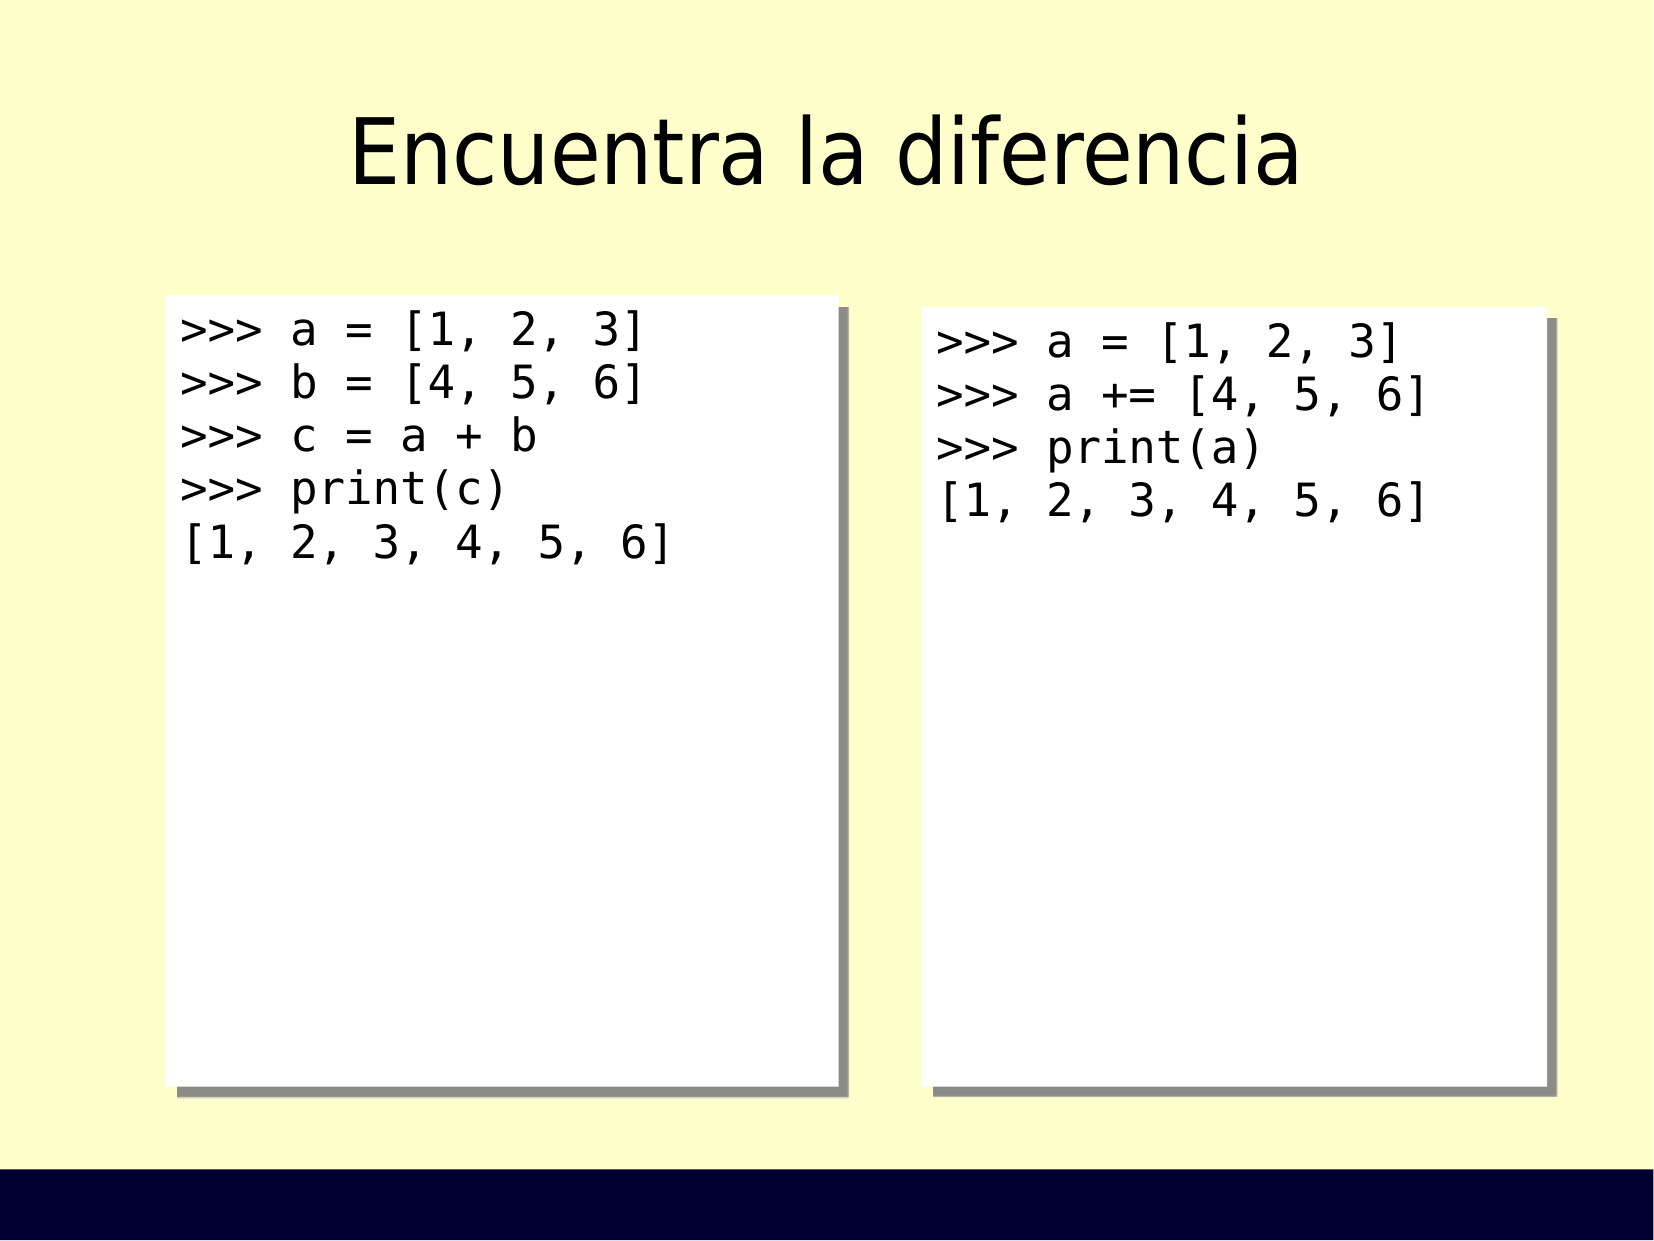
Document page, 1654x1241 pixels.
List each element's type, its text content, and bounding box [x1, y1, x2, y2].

text_box >>> a = [1, 2, 3] >>> b = [4, 5, 6] >>> c = a + b >>> print(c) [1, 2, 3, 4, 5, 6] [165, 295, 839, 1087]
title Encuentra la diferencia [82, 49, 1571, 257]
text_box >>> a = [1, 2, 3] >>> a += [4, 5, 6] >>> print(a) [1, 2, 3, 4, 5, 6] [921, 307, 1548, 1087]
